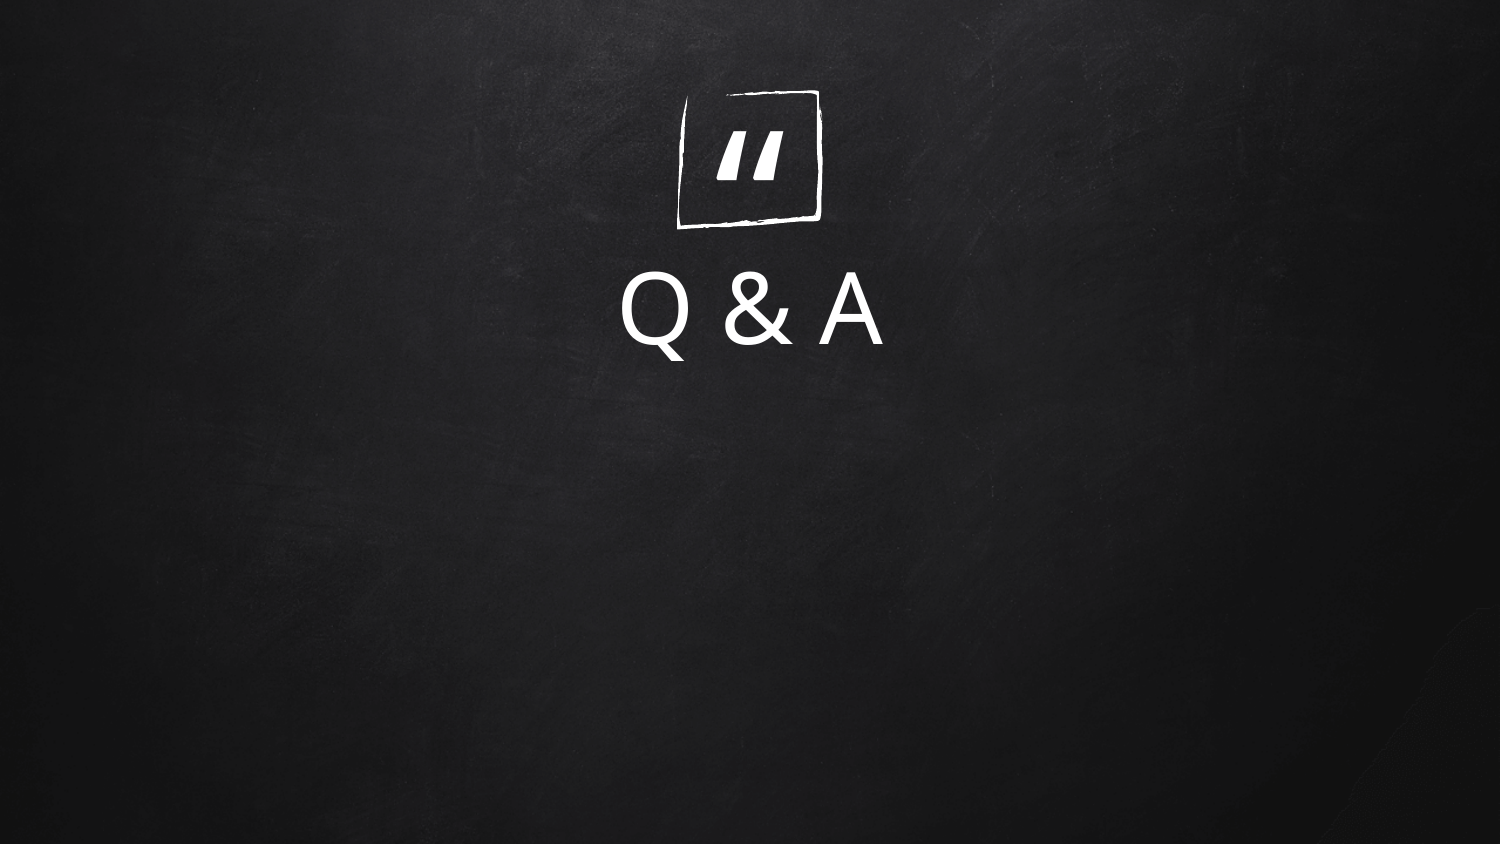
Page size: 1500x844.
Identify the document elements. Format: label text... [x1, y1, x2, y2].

text_box Q & A [278, 229, 1221, 364]
picture [0, 0, 1500, 844]
